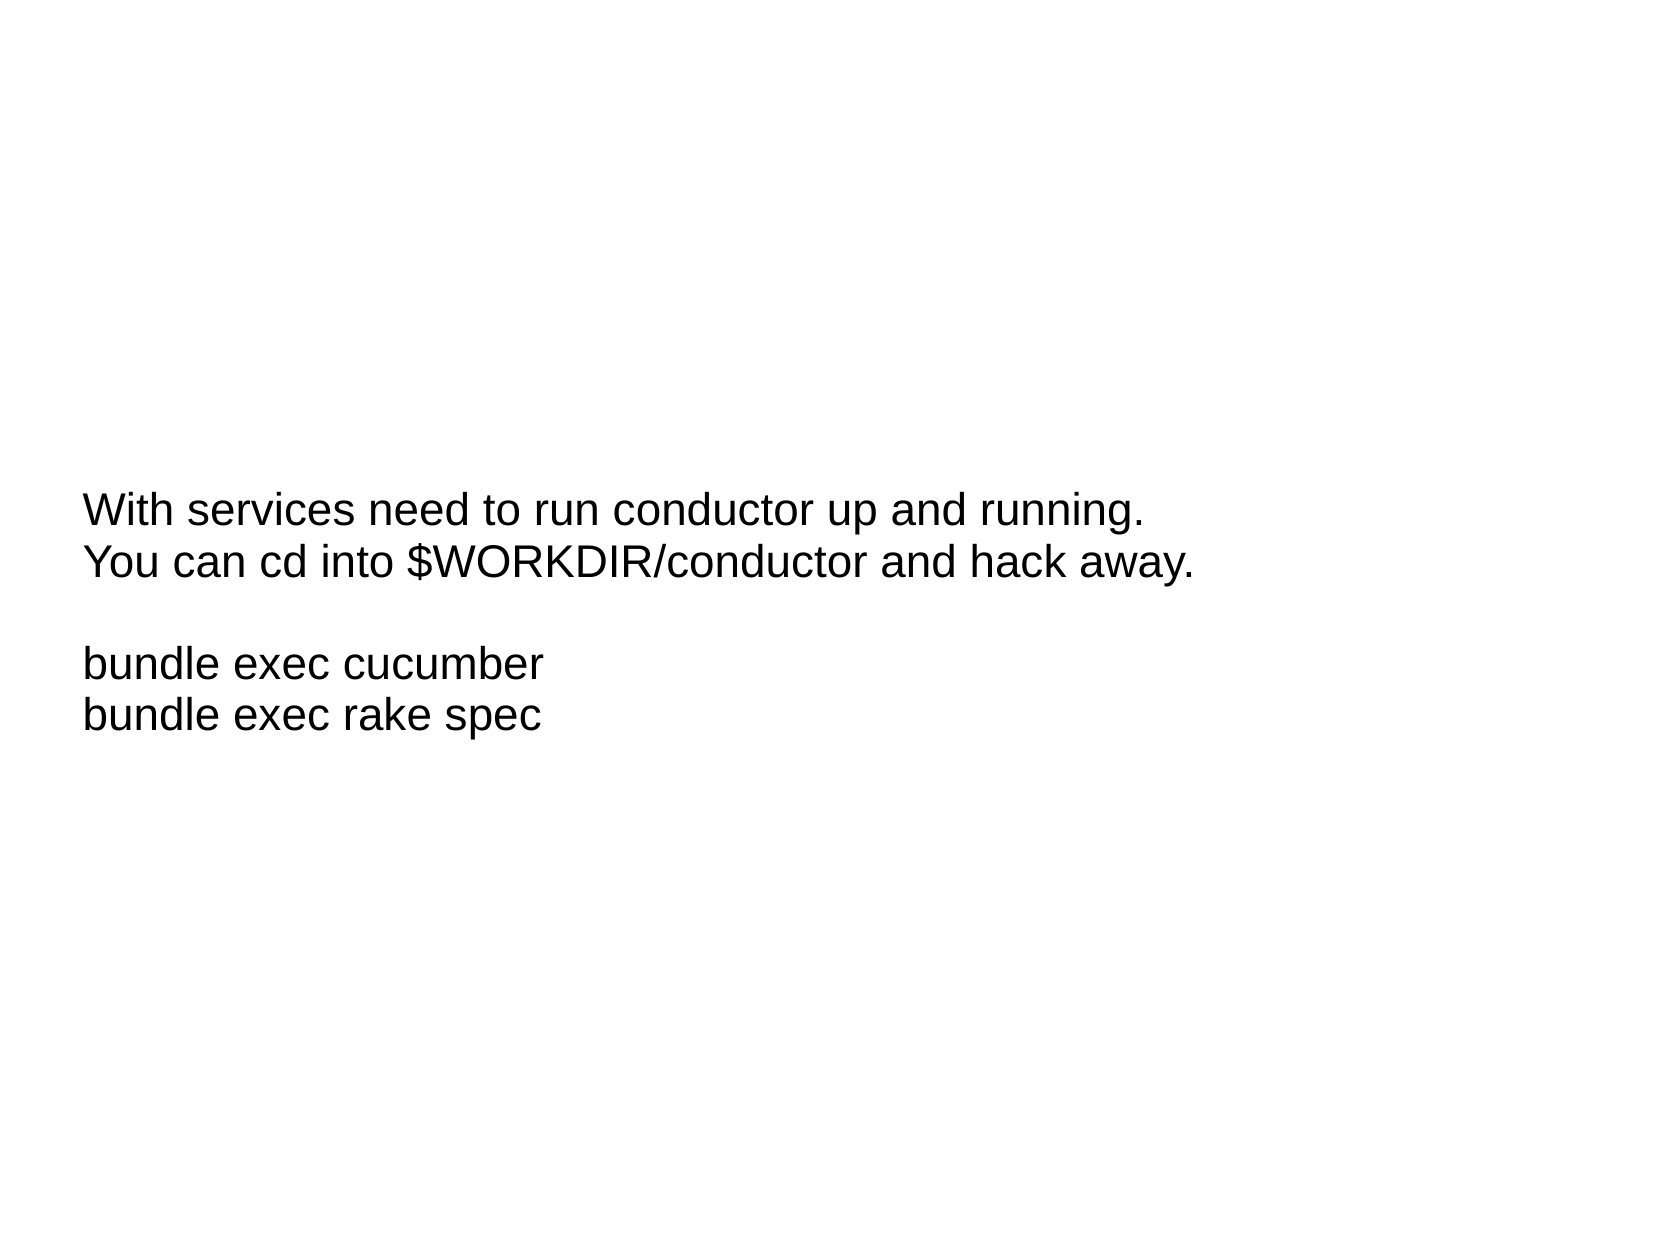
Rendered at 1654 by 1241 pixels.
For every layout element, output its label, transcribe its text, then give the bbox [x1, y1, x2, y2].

subtitle With services need to run conductor up and running. You can cd into $WORKDIR/conductor and hack away. bundle exec cucumber bundle exec rake spec [82, 290, 1538, 1010]
